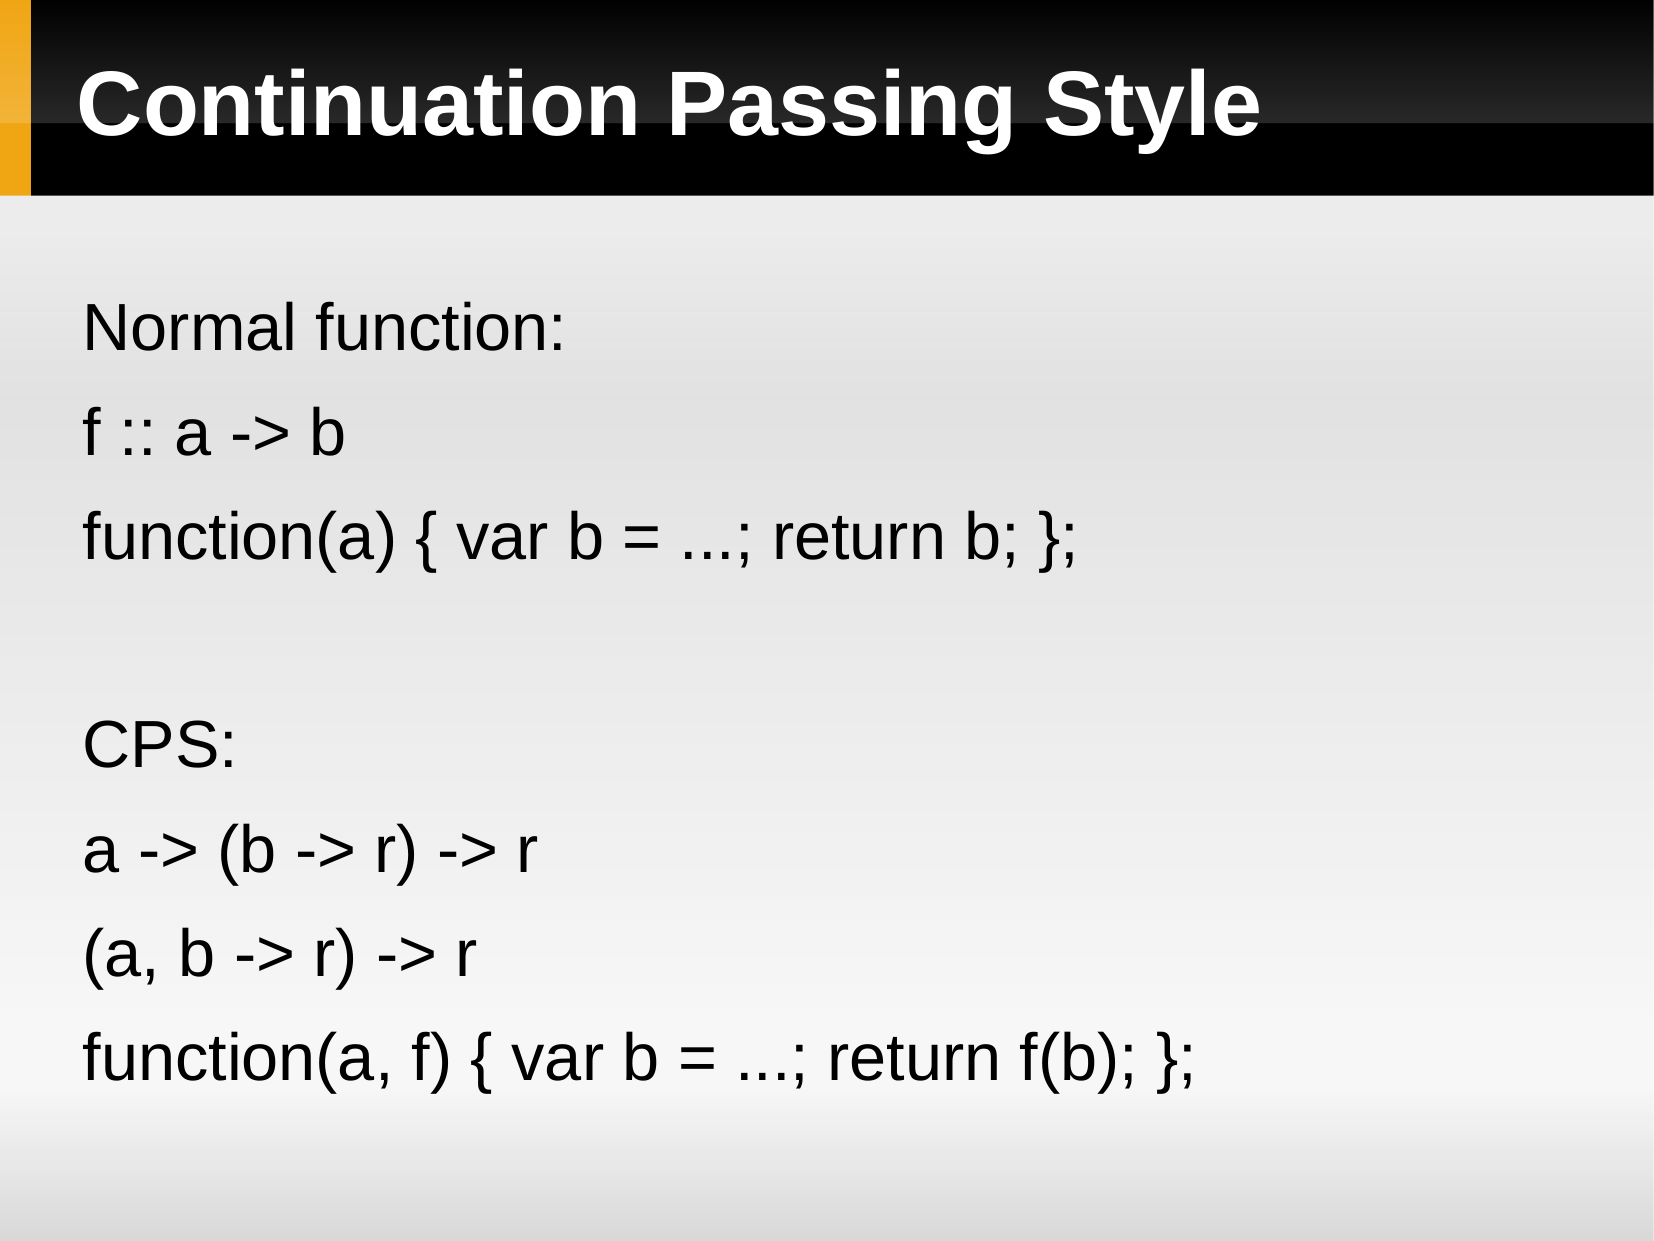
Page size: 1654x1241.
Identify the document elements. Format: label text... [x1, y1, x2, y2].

list Normal function: f :: a -> b function(a) { var b = ...; return b; }; CPS: a -> (b -> r) -> r (a, b -> r) -> r function(a, f) { var b = ...; return f(b); }; [82, 290, 1571, 1109]
title Continuation Passing Style [76, 0, 1565, 208]
picture [0, 0, 1654, 1241]
